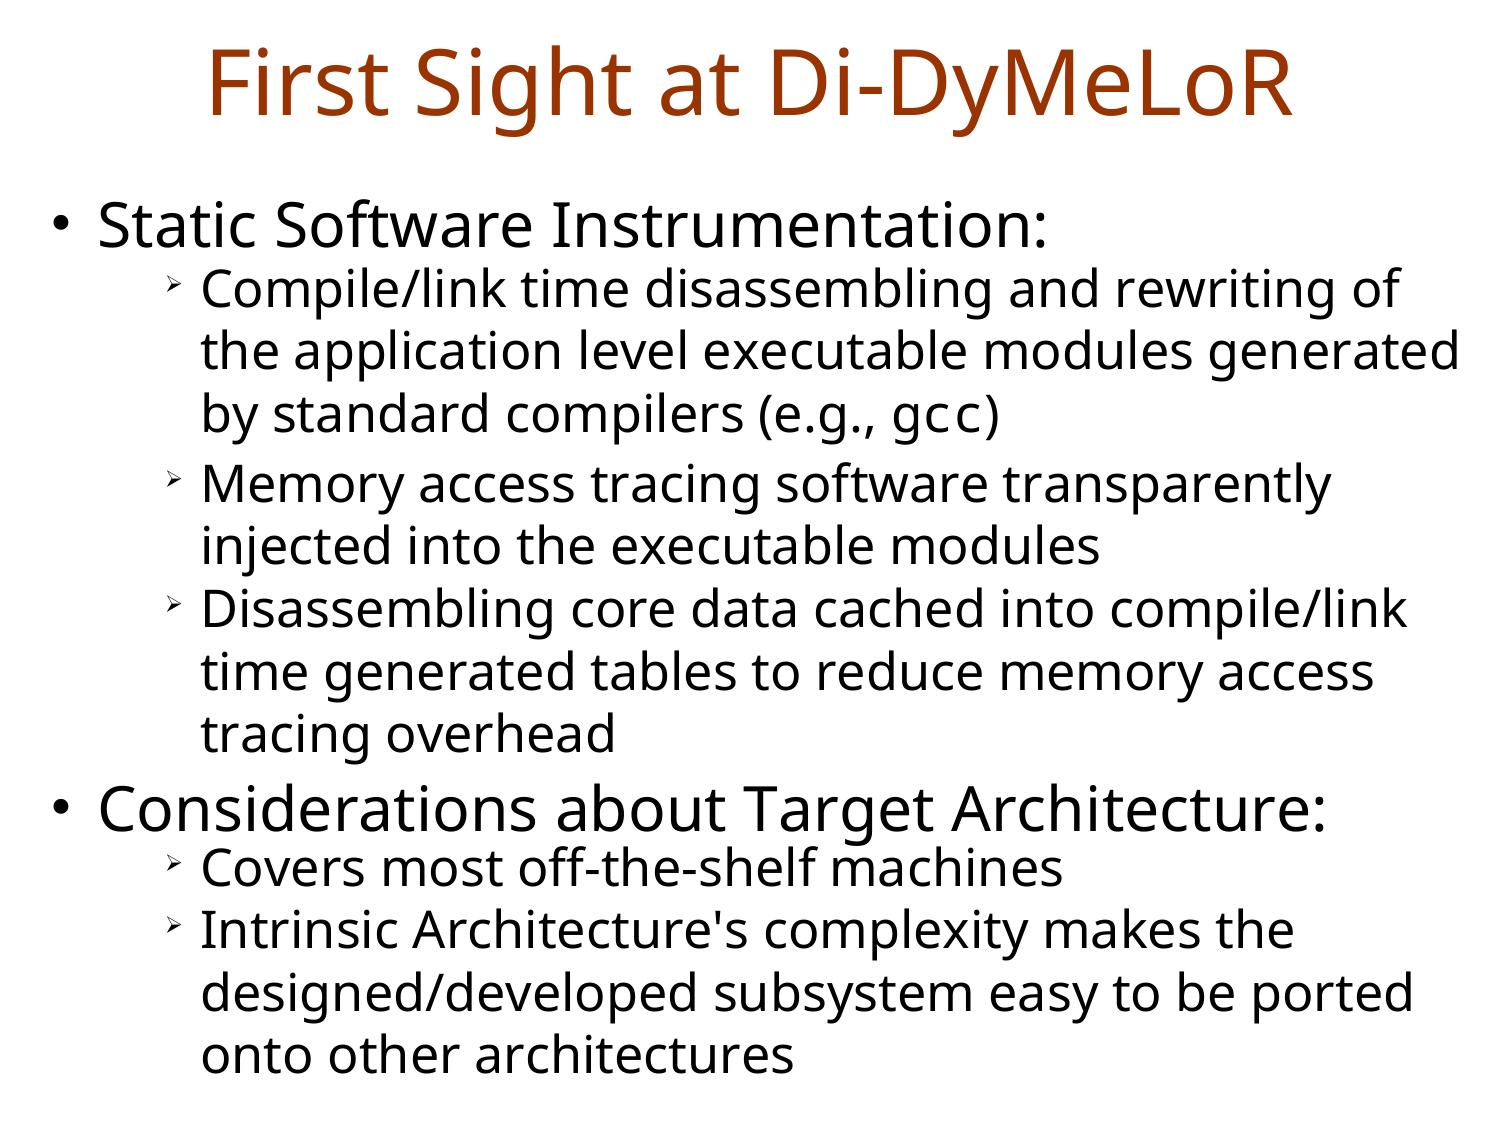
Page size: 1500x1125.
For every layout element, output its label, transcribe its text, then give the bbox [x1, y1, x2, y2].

title First Sight at Di-DyMeLoR [112, 0, 1388, 174]
text_box Covers most off-the-shelf machines Intrinsic Architecture's complexity makes the designed/developed subsystem easy to be ported onto other architectures [0, 827, 1483, 1092]
text_box Memory access tracing software transparently injected into the executable modules Disassembling core data cached into compile/link time generated tables to reduce memory access tracing overhead [0, 443, 1483, 708]
text_box Compile/link time disassembling and rewriting of the application level executable modules generated by standard compilers (e.g., gcc) [0, 248, 1483, 443]
text_box Static Software Instrumentation: [35, 177, 1483, 248]
text_box Considerations about Target Architecture: [35, 761, 1483, 827]
